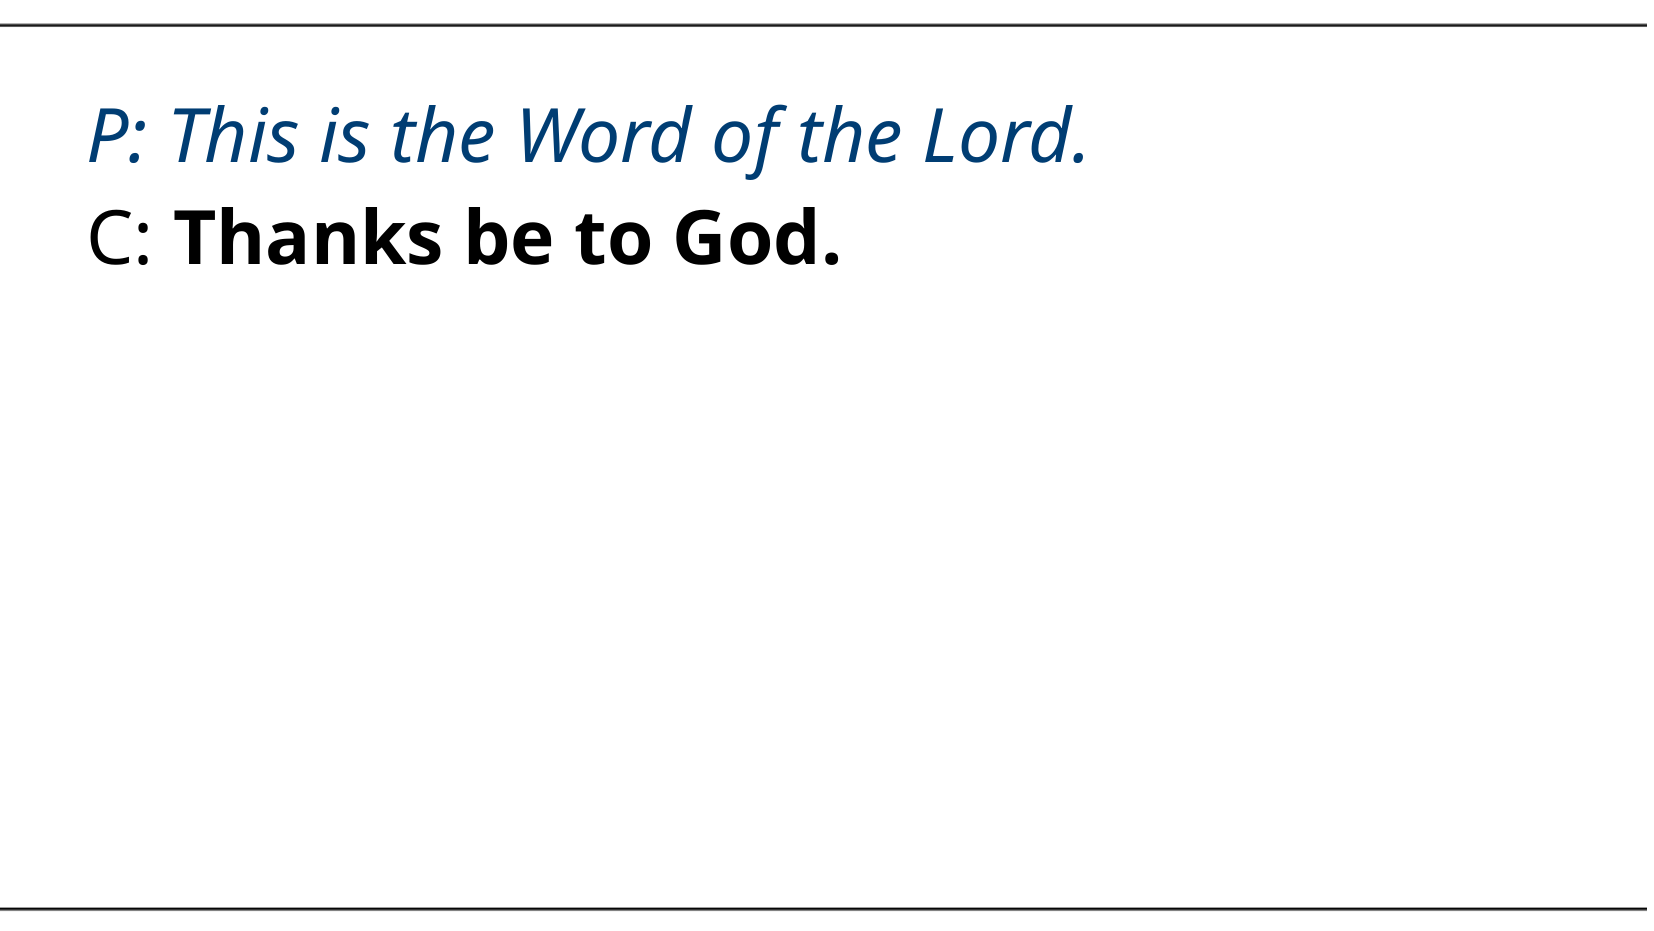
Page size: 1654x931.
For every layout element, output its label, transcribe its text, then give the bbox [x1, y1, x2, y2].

text_box P: This is the Word of the Lord. C: Thanks be to God. [71, 75, 1617, 331]
picture [0, 2, 1647, 931]
